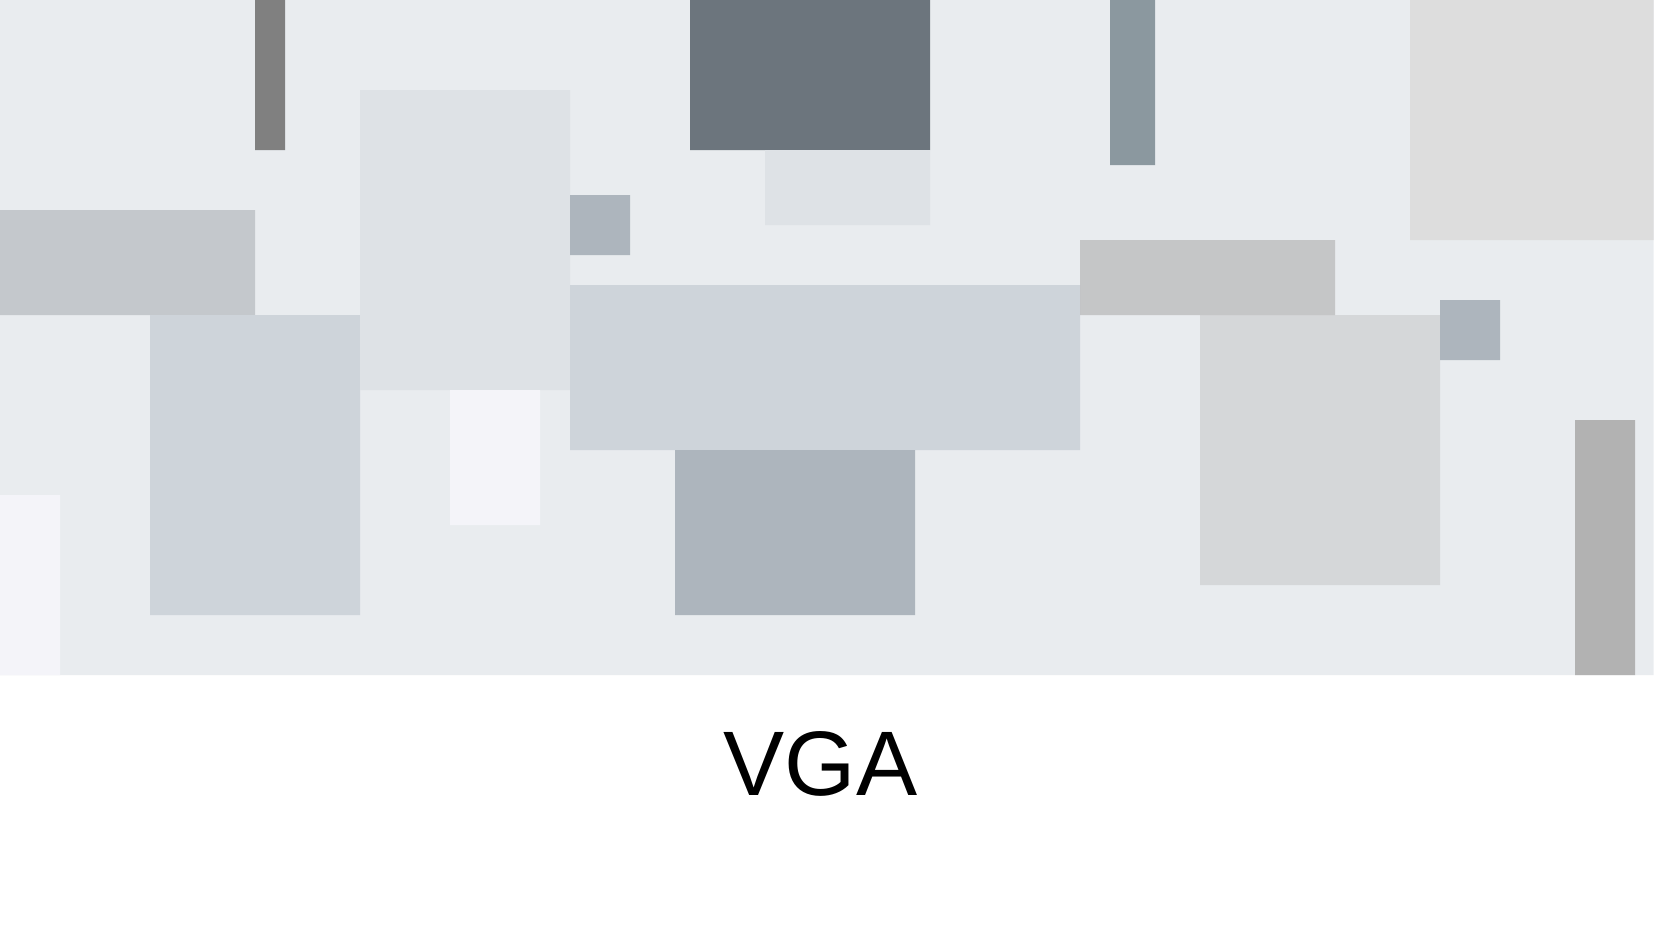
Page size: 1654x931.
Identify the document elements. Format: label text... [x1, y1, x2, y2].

title VGA [76, 685, 1565, 841]
